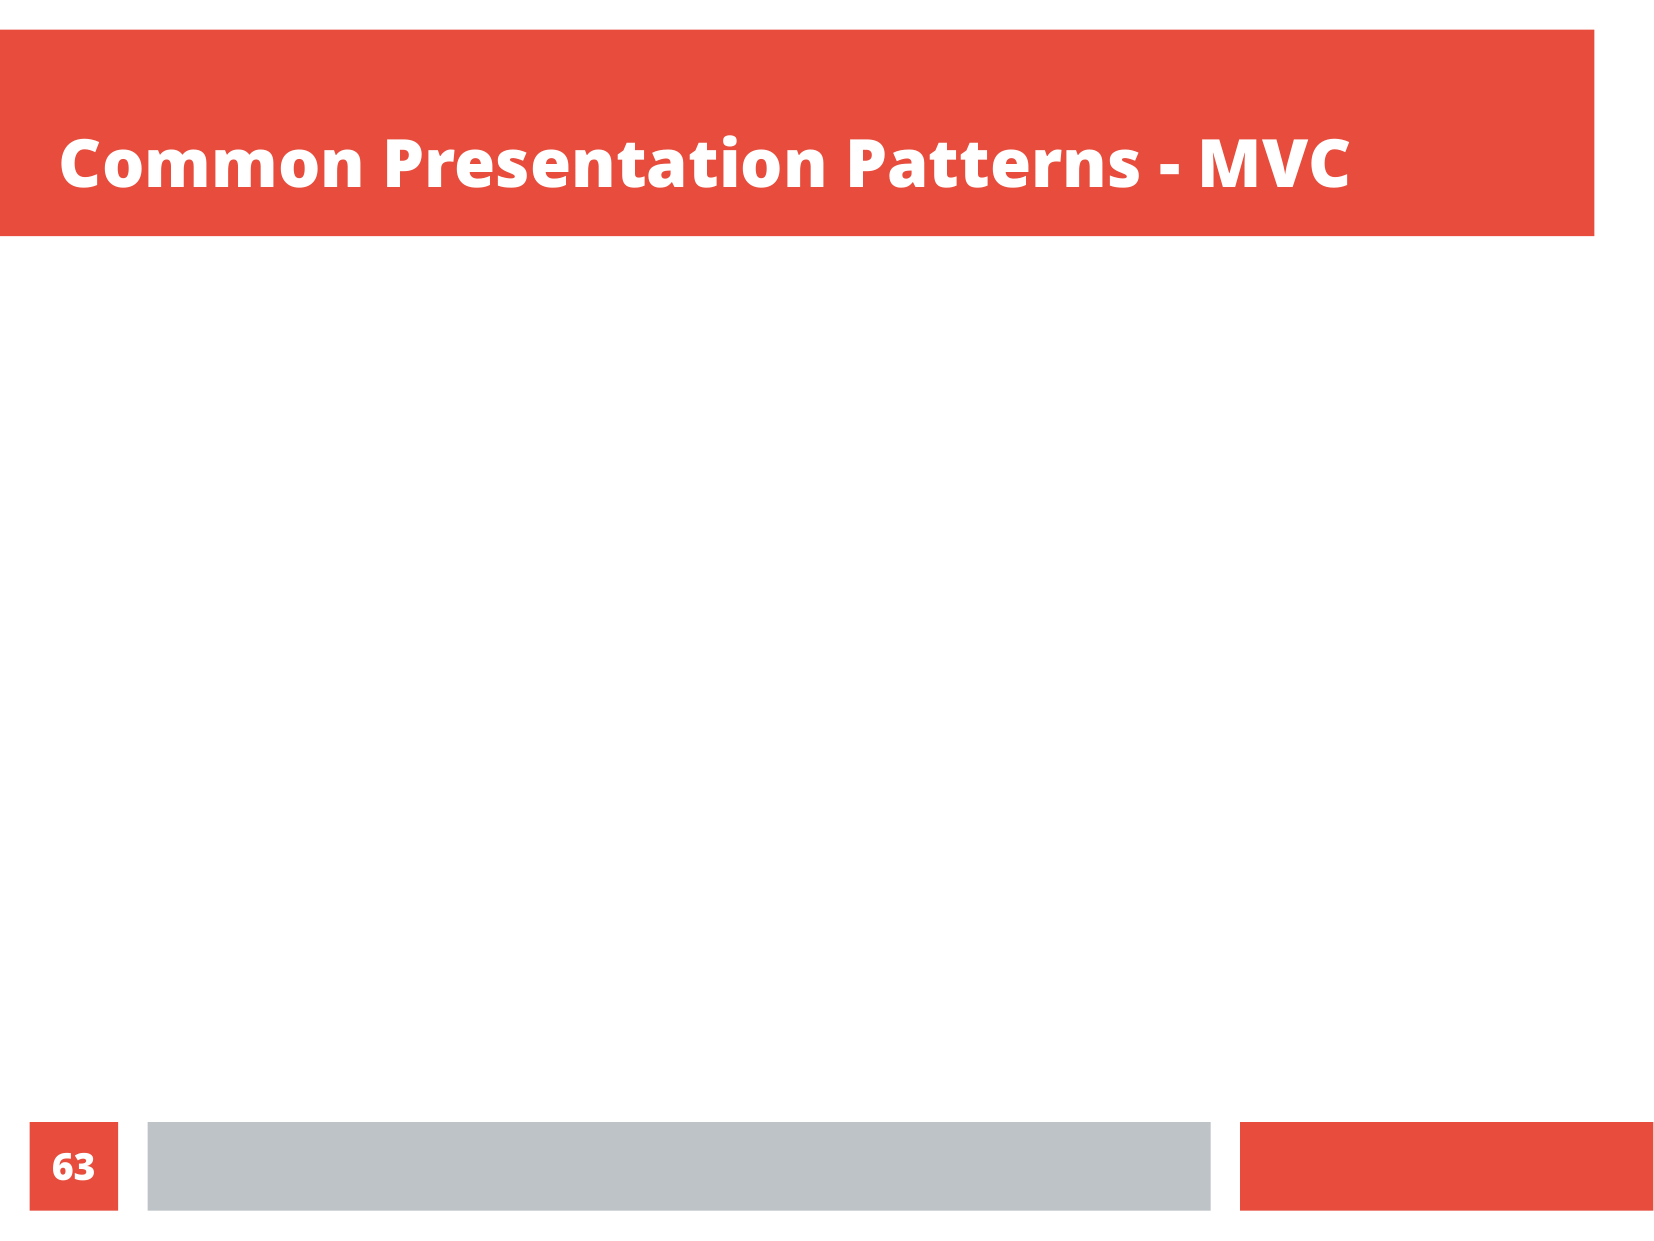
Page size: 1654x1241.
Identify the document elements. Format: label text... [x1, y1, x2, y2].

title Common Presentation Patterns - MVC [59, 59, 1595, 207]
